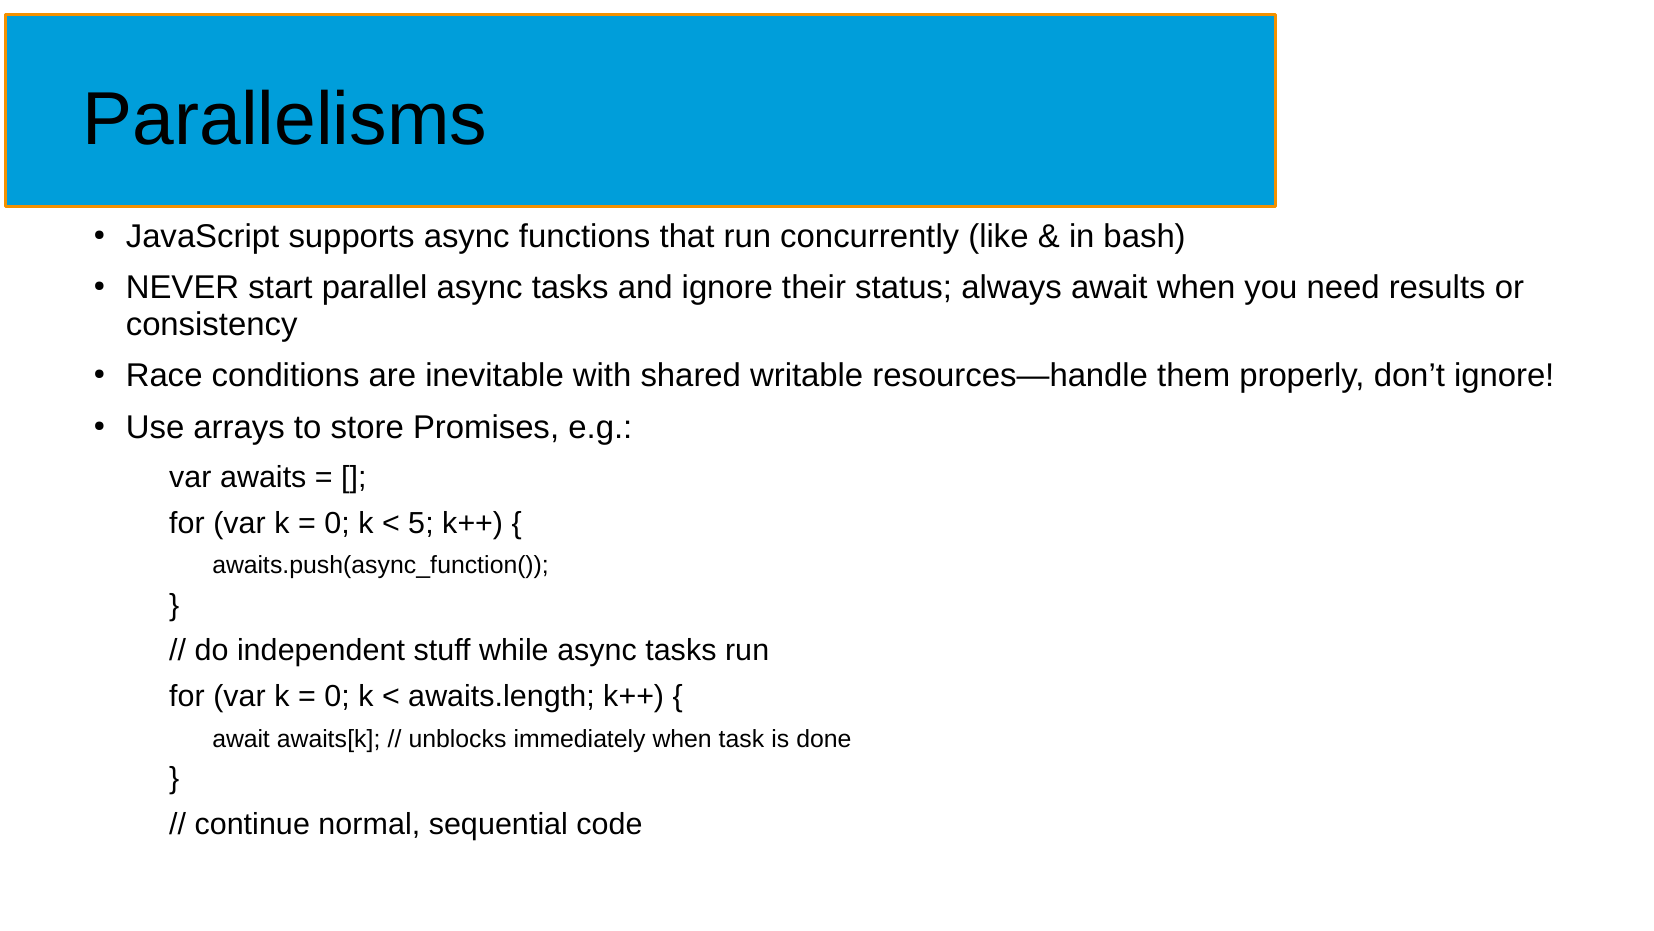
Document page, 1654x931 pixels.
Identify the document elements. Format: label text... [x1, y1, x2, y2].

list JavaScript supports async functions that run concurrently (like & in bash) NEVER start parallel async tasks and ignore their status; always await when you need results or consistency Race conditions are inevitable with shared writable resources—handle them properly, don’t ignore! Use arrays to store Promises, e.g.: var awaits = []; for (var k = 0; k < 5; k++) { awaits.push(async_function()); } // do independent stuff while async tasks run for (var k = 0; k < awaits.length; k++) { await awaits[k]; // unblocks immediately when task is done } // continue normal, sequential code [82, 217, 1571, 886]
title Parallelisms [82, 44, 1235, 192]
